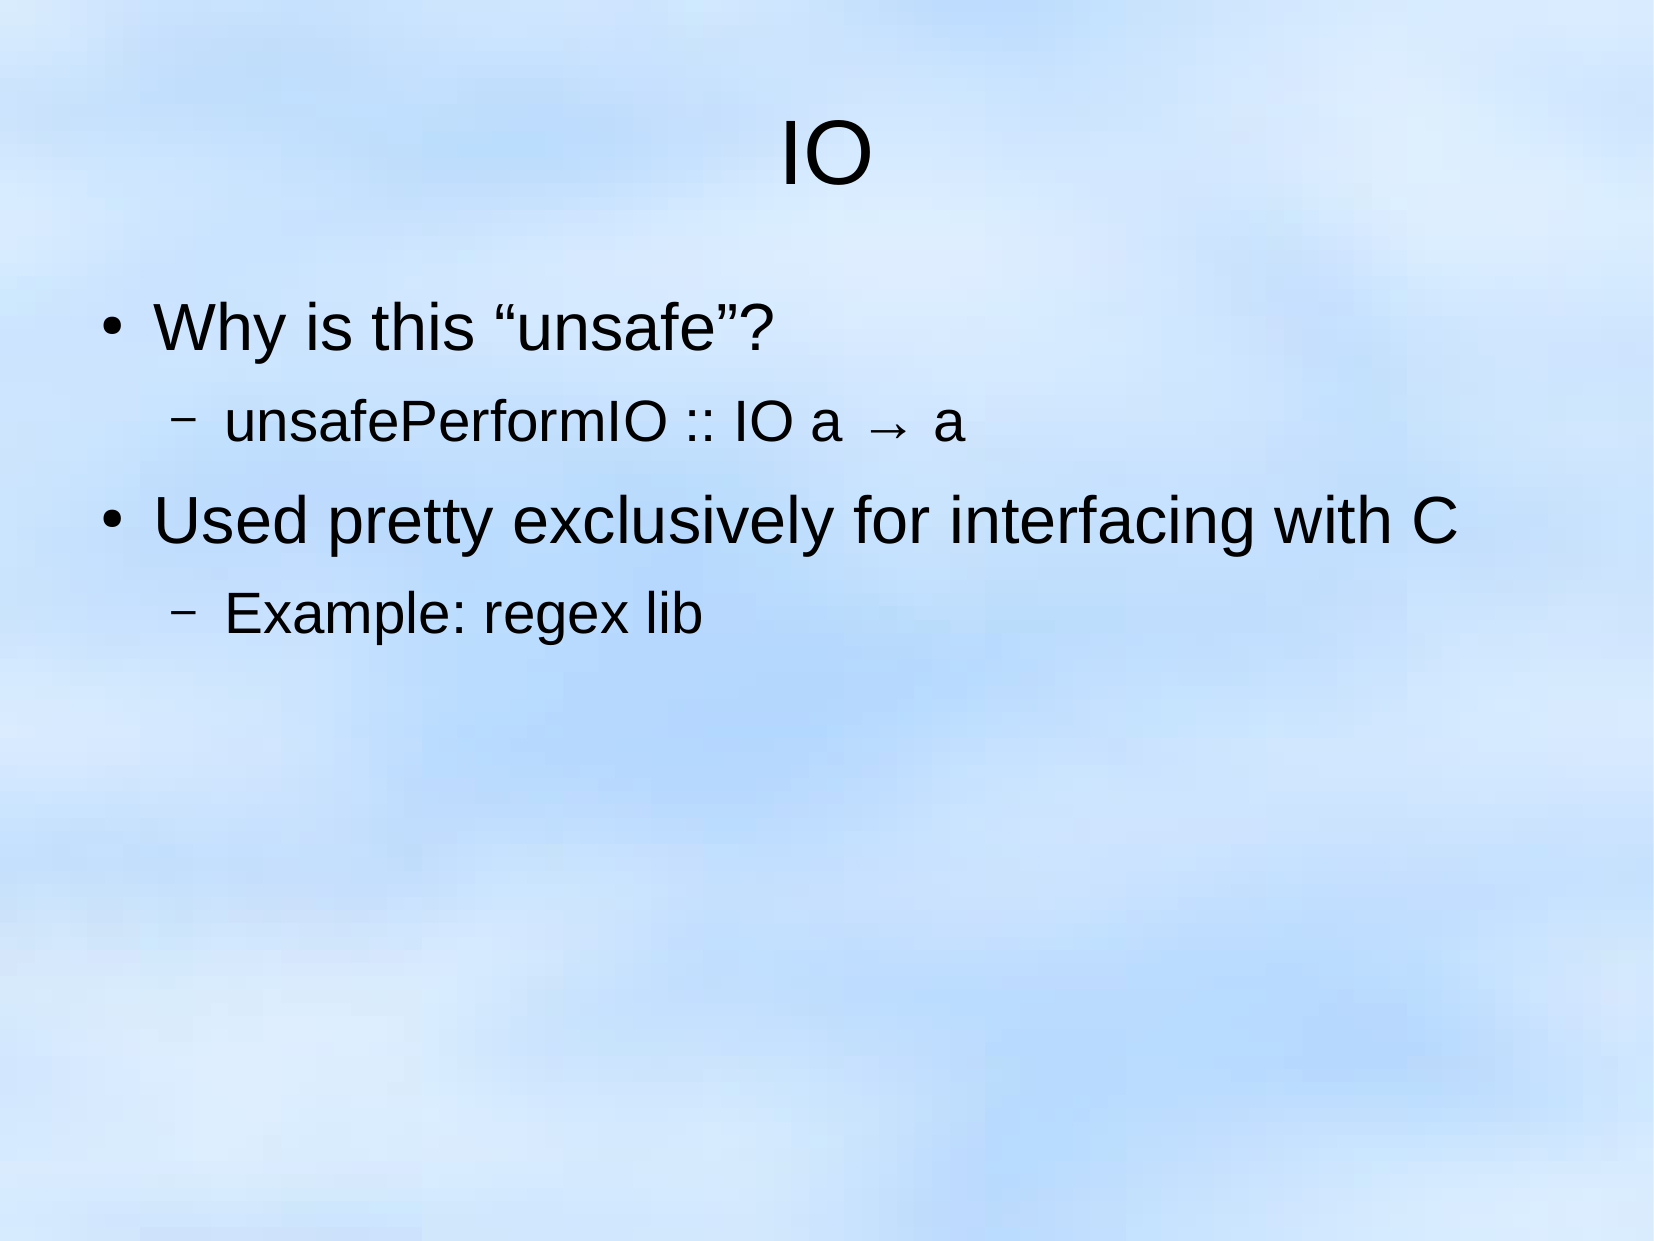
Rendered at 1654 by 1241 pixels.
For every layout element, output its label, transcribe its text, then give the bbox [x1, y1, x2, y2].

title IO [82, 49, 1571, 257]
list Why is this “unsafe”? unsafePerformIO :: IO a → a Used pretty exclusively for interfacing with C Example: regex lib [82, 290, 1571, 1010]
picture [0, 0, 1654, 1241]
